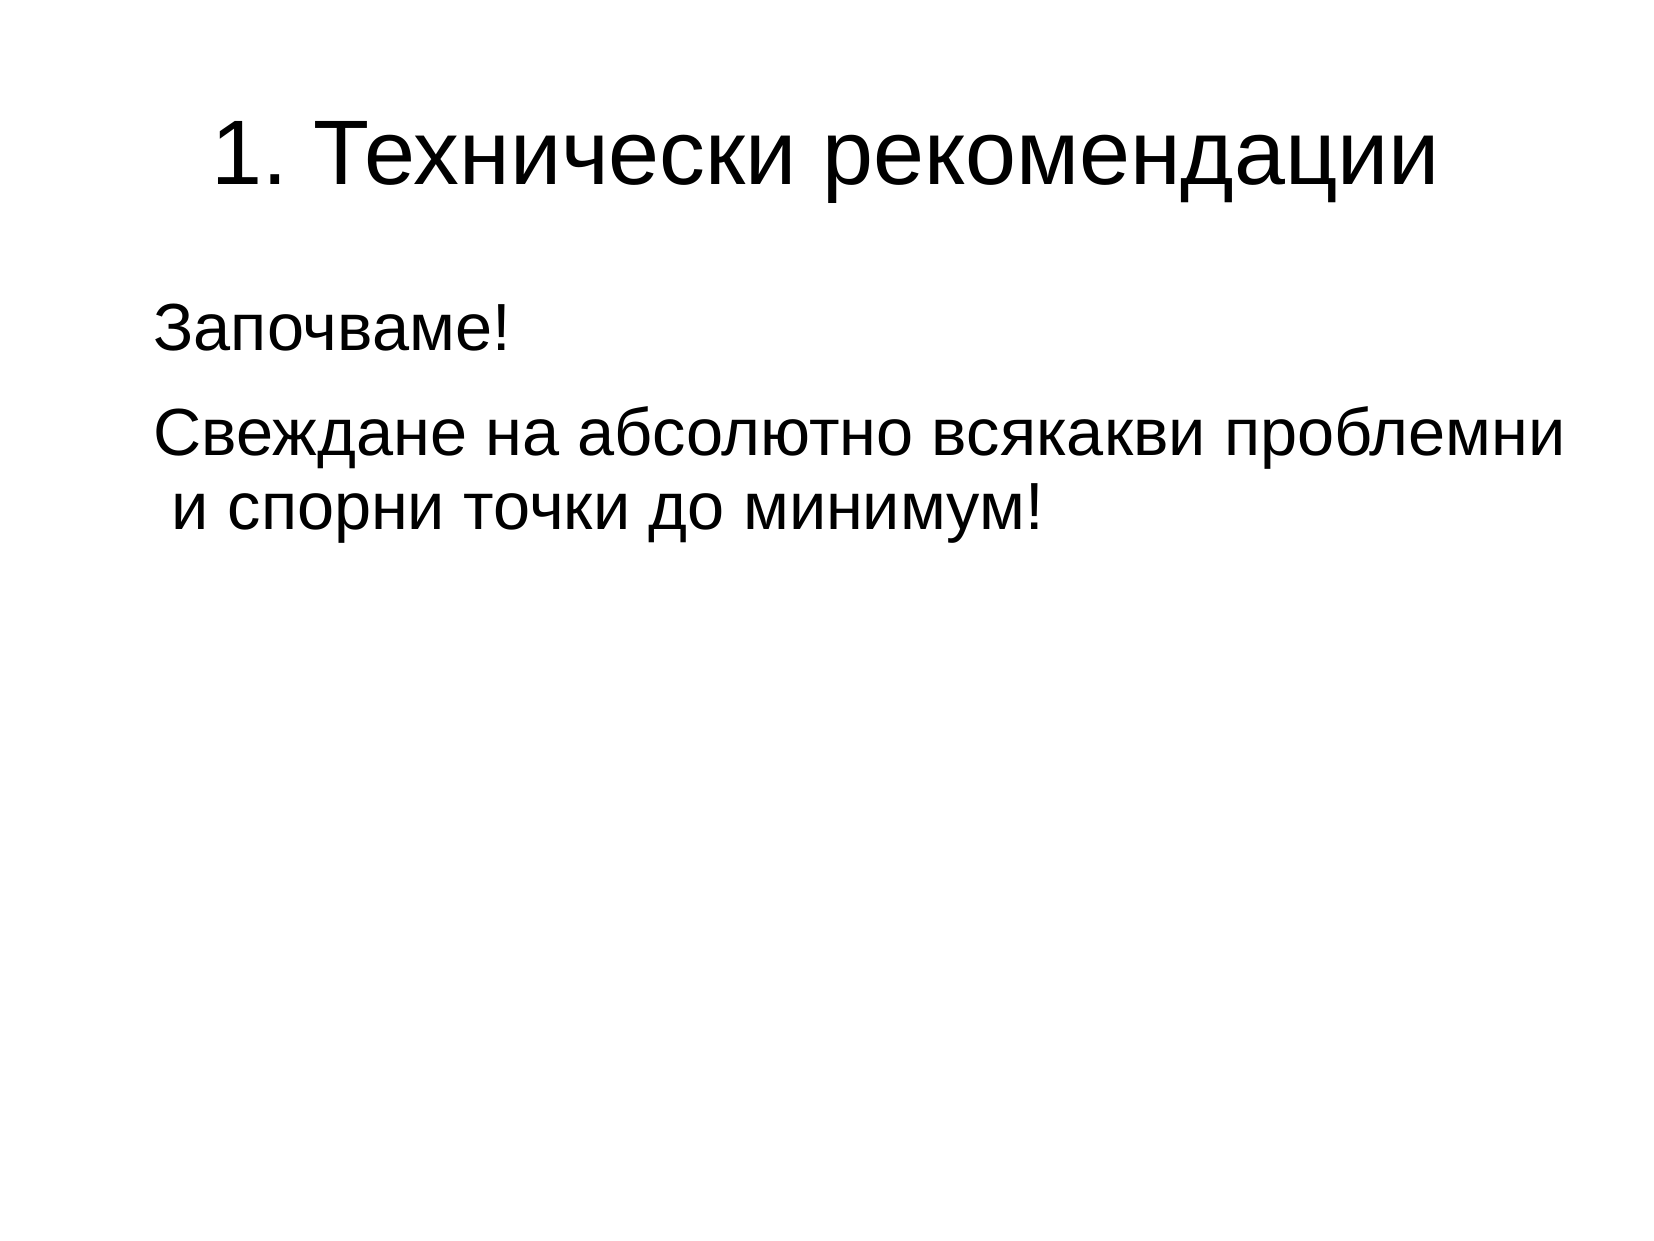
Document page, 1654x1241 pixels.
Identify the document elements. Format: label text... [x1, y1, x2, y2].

title 1. Технически рекомендации [82, 49, 1571, 257]
list Започваме! Свеждане на абсолютно всякакви проблемни и спорни точки до минимум! [82, 290, 1571, 1109]
